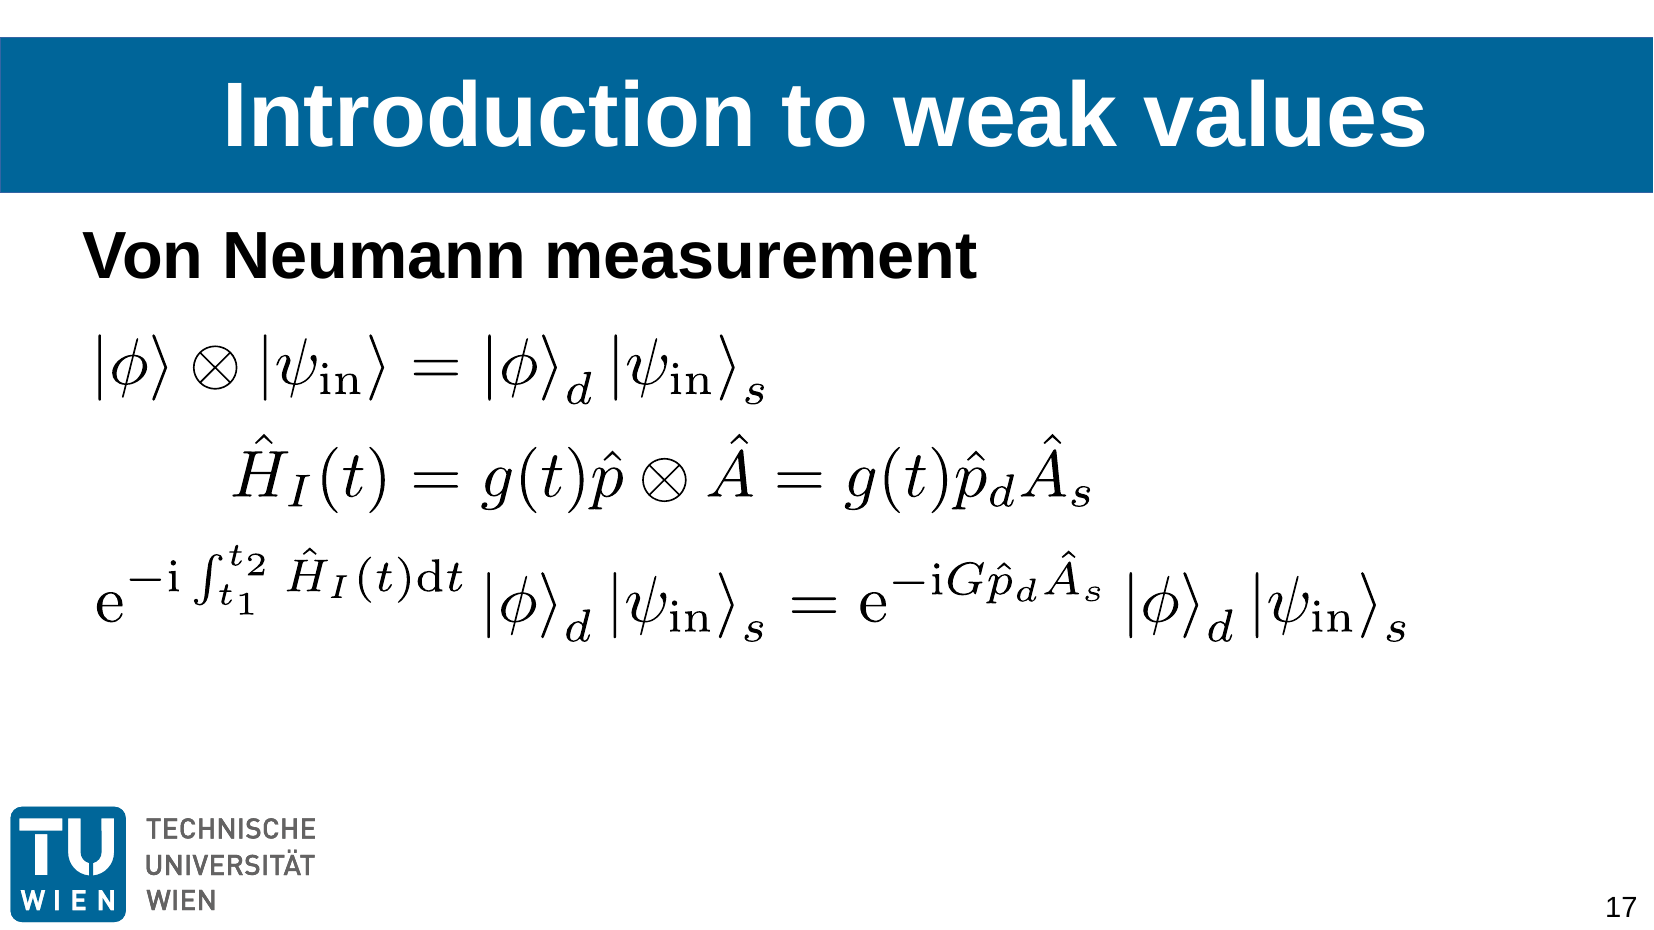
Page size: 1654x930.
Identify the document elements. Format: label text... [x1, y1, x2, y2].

picture [77, 424, 1425, 696]
picture [93, 314, 772, 416]
list Von Neumann measurement [82, 217, 1571, 757]
title Introduction to weak values [0, 37, 1653, 193]
